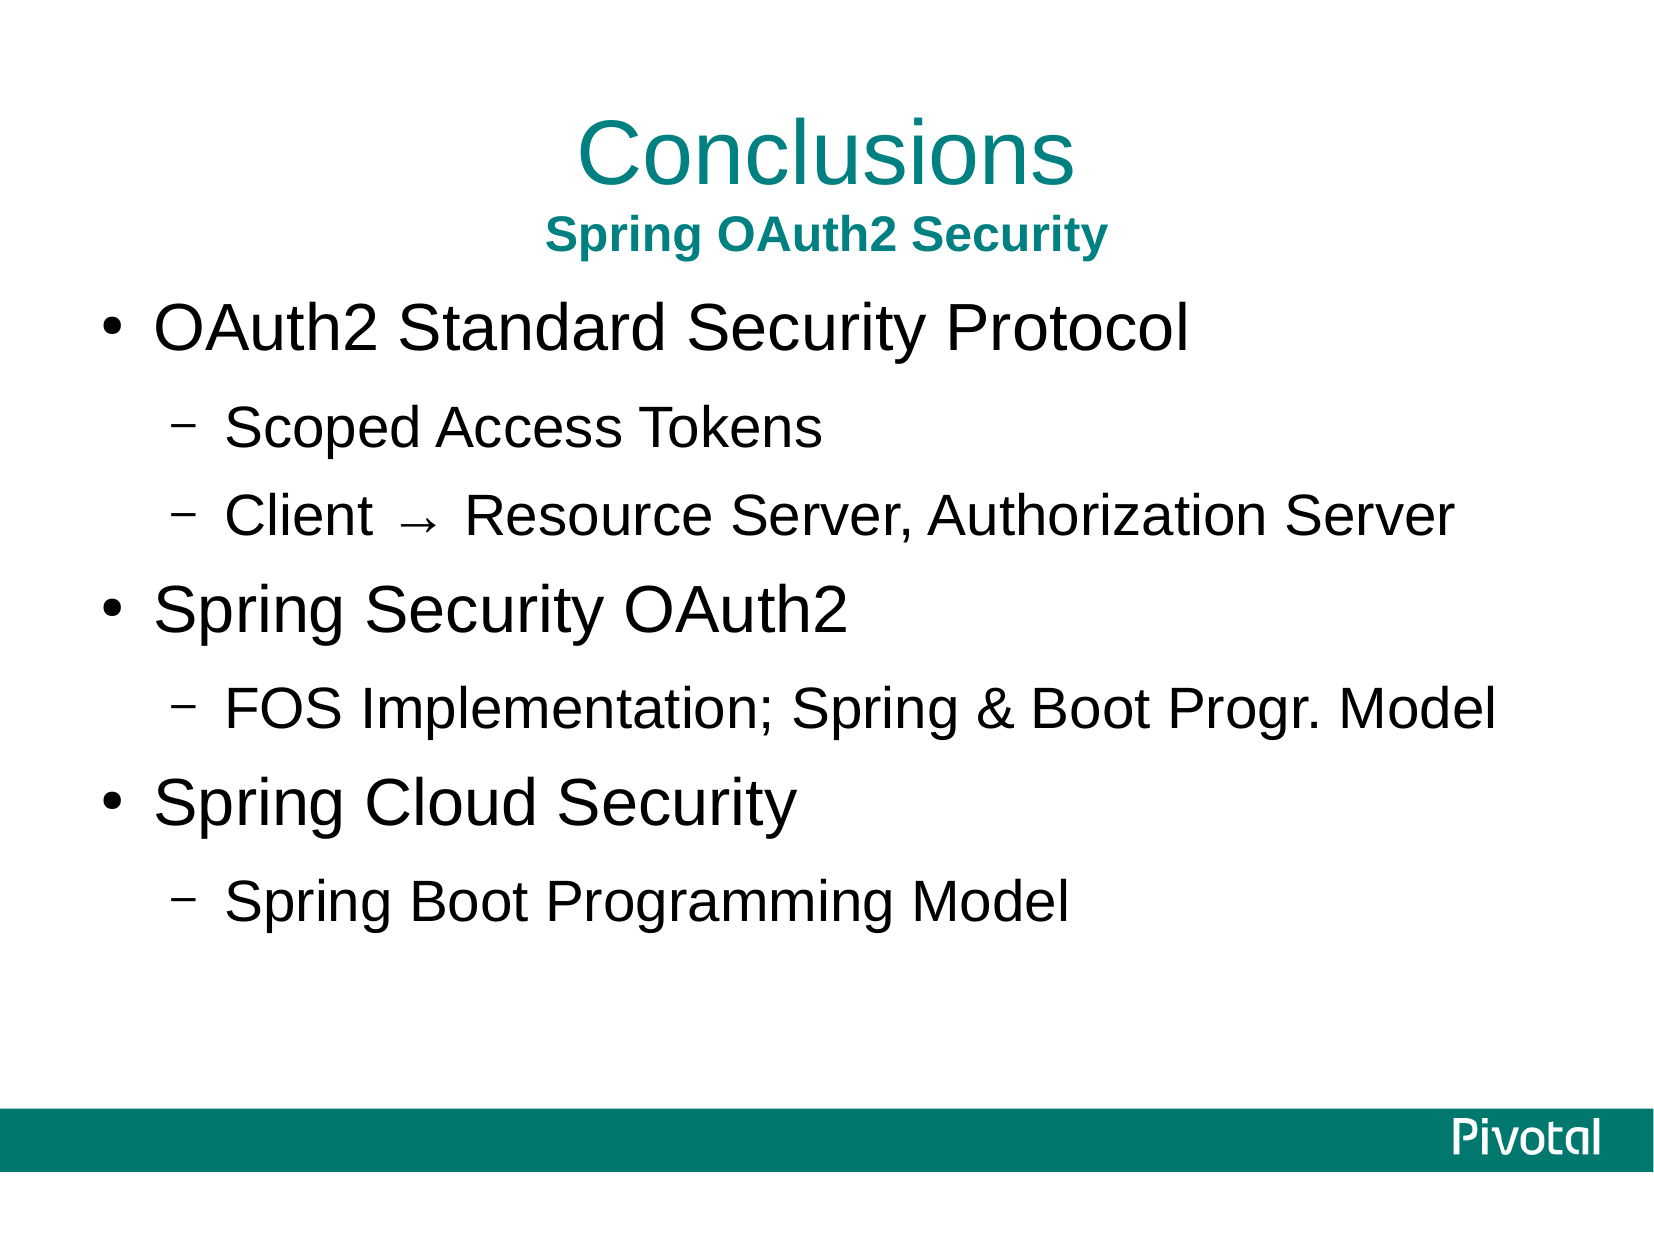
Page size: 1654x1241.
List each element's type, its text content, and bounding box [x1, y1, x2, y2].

list OAuth2 Standard Security Protocol Scoped Access Tokens Client → Resource Server, Authorization Server Spring Security OAuth2 FOS Implementation; Spring & Boot Progr. Model Spring Cloud Security Spring Boot Programming Model [82, 290, 1571, 1114]
picture [1452, 1115, 1601, 1158]
title Conclusions [82, 49, 1571, 198]
text_box Spring OAuth2 Security [0, 198, 1654, 274]
